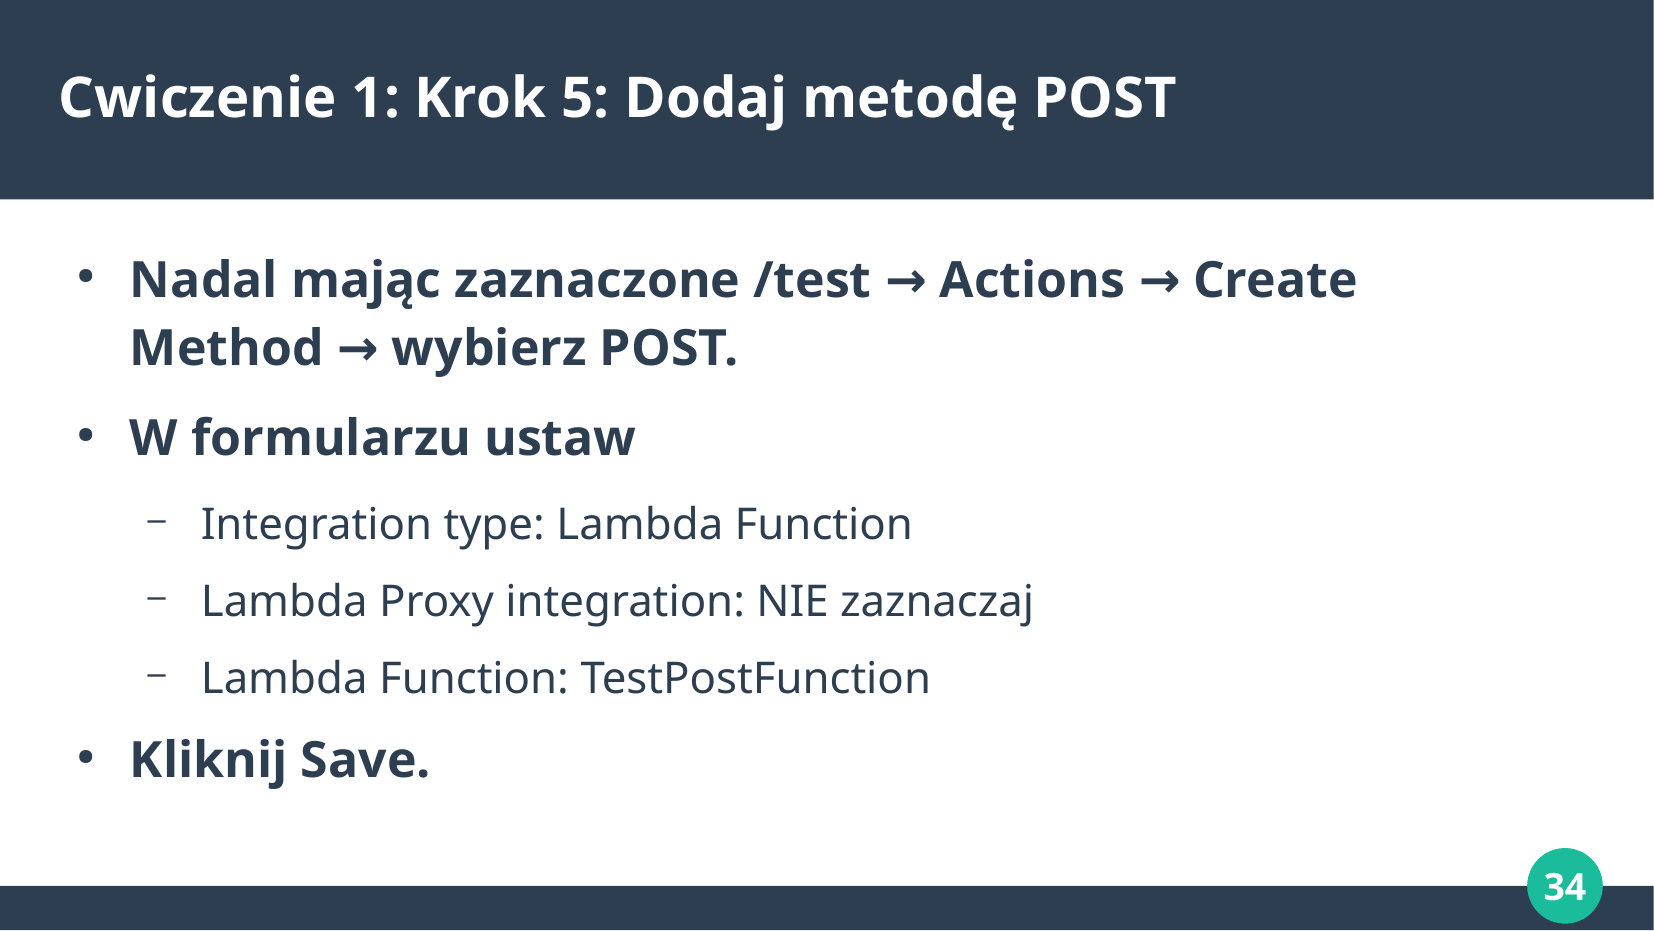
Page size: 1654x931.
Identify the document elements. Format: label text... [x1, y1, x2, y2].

title Cwiczenie 1: Krok 5: Dodaj metodę POST [59, 37, 1595, 156]
list Nadal mając zaznaczone /test → Actions → Create Method → wybierz POST. W formularzu ustaw Integration type: Lambda Function Lambda Proxy integration: NIE zaznaczaj Lambda Function: TestPostFunction Kliknij Save. [59, 243, 1538, 864]
